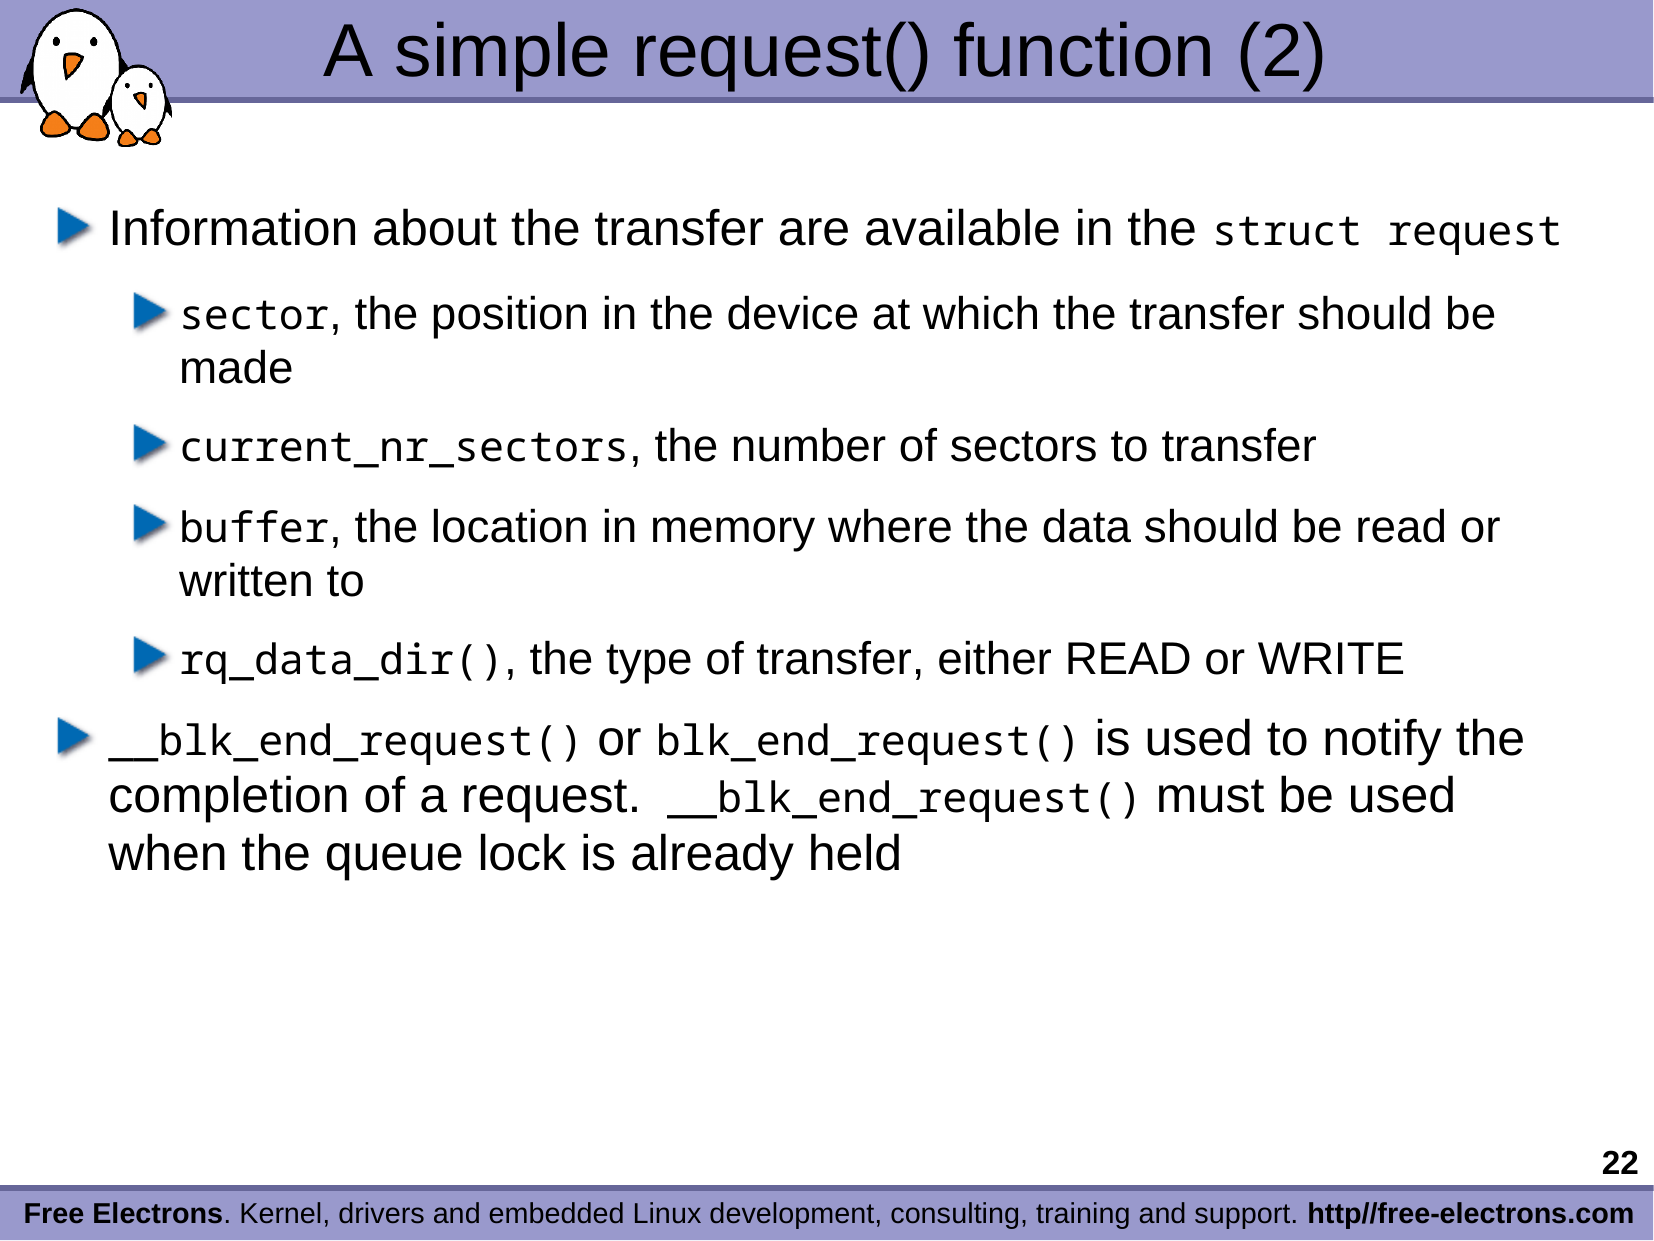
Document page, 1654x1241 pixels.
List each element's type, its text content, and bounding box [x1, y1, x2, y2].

title A simple request() function (2) [81, 0, 1572, 100]
picture [20, 8, 172, 147]
list Information about the transfer are available in the struct request sector, the position in the device at which the transfer should be made current_nr_sectors, the number of sectors to transfer buffer, the location in memory where the data should be read or written to rq_data_dir(), the type of transfer, either READ or WRITE __blk_end_request() or blk_end_request() is used to notify the completion of a request. __blk_end_request() must be used when the queue lock is already held [37, 200, 1576, 1051]
